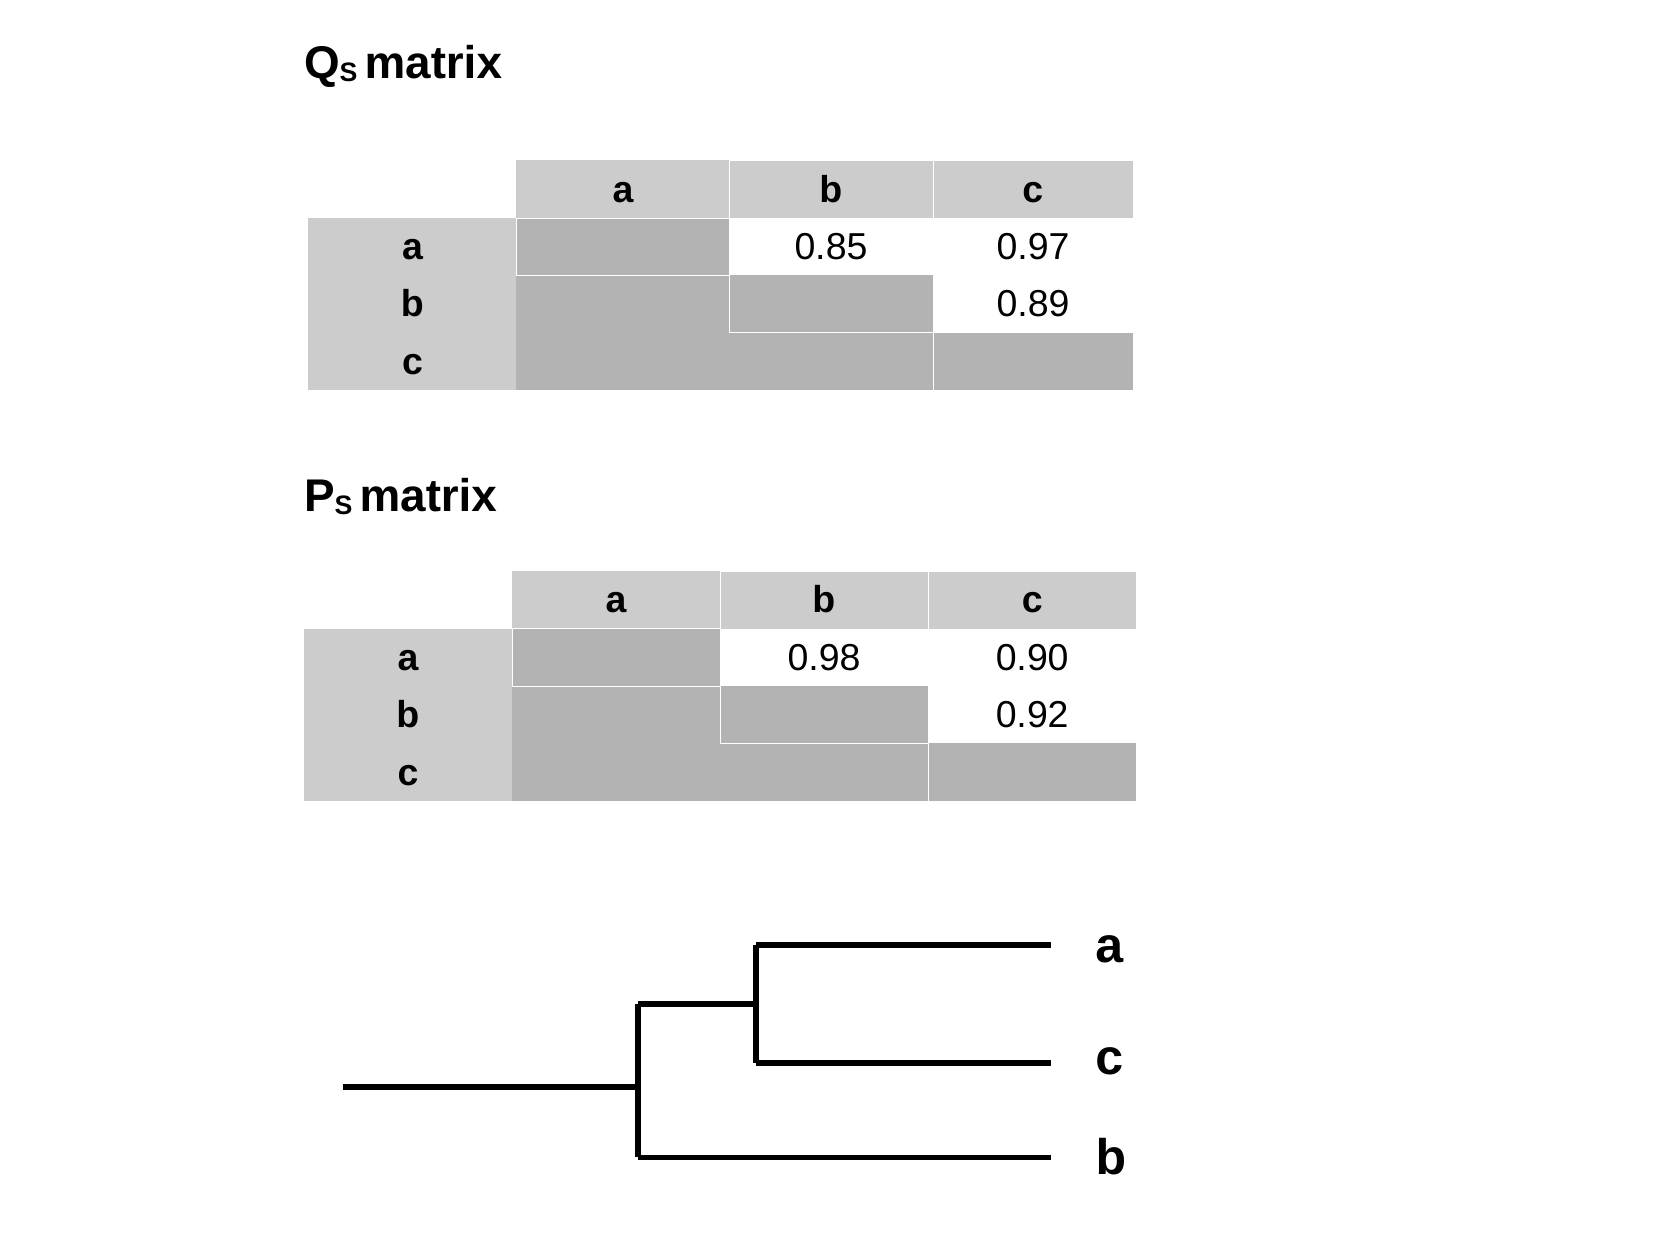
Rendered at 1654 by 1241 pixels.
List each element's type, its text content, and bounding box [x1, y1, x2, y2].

table_cell [934, 333, 1133, 390]
table_header b [730, 161, 933, 218]
table_cell [929, 743, 1136, 801]
table_cell [512, 687, 720, 743]
table_cell [516, 333, 729, 390]
text_box PS matrix [289, 462, 615, 544]
text_box b [1080, 1122, 1132, 1193]
table_header c [934, 161, 1133, 218]
table_cell [721, 686, 928, 743]
table_header [308, 160, 516, 218]
table_cell [512, 743, 720, 801]
table_cell 0.98 [720, 629, 928, 686]
table_cell [517, 219, 729, 275]
table_cell [513, 629, 720, 686]
table_cell c [304, 743, 512, 801]
table_cell a [308, 218, 516, 275]
table_cell b [308, 275, 516, 333]
table_cell 0.90 [928, 629, 1136, 686]
text_box QS matrix [289, 29, 615, 111]
text_box c [1080, 1021, 1130, 1093]
table_cell 0.89 [933, 275, 1133, 333]
text_box a [1080, 909, 1132, 981]
table_cell [720, 744, 928, 801]
table_cell a [304, 629, 512, 686]
table_cell [516, 276, 729, 333]
table_header c [929, 572, 1136, 629]
table_cell [729, 333, 933, 390]
table_header b [721, 572, 928, 629]
table_cell 0.92 [928, 686, 1136, 743]
table_cell 0.85 [729, 218, 933, 275]
table_header a [516, 160, 729, 218]
table_header a [512, 571, 720, 628]
table_cell 0.97 [933, 218, 1133, 275]
table_cell c [308, 333, 516, 390]
table_cell b [304, 686, 512, 743]
table_header [304, 571, 512, 629]
table_cell [730, 275, 933, 332]
